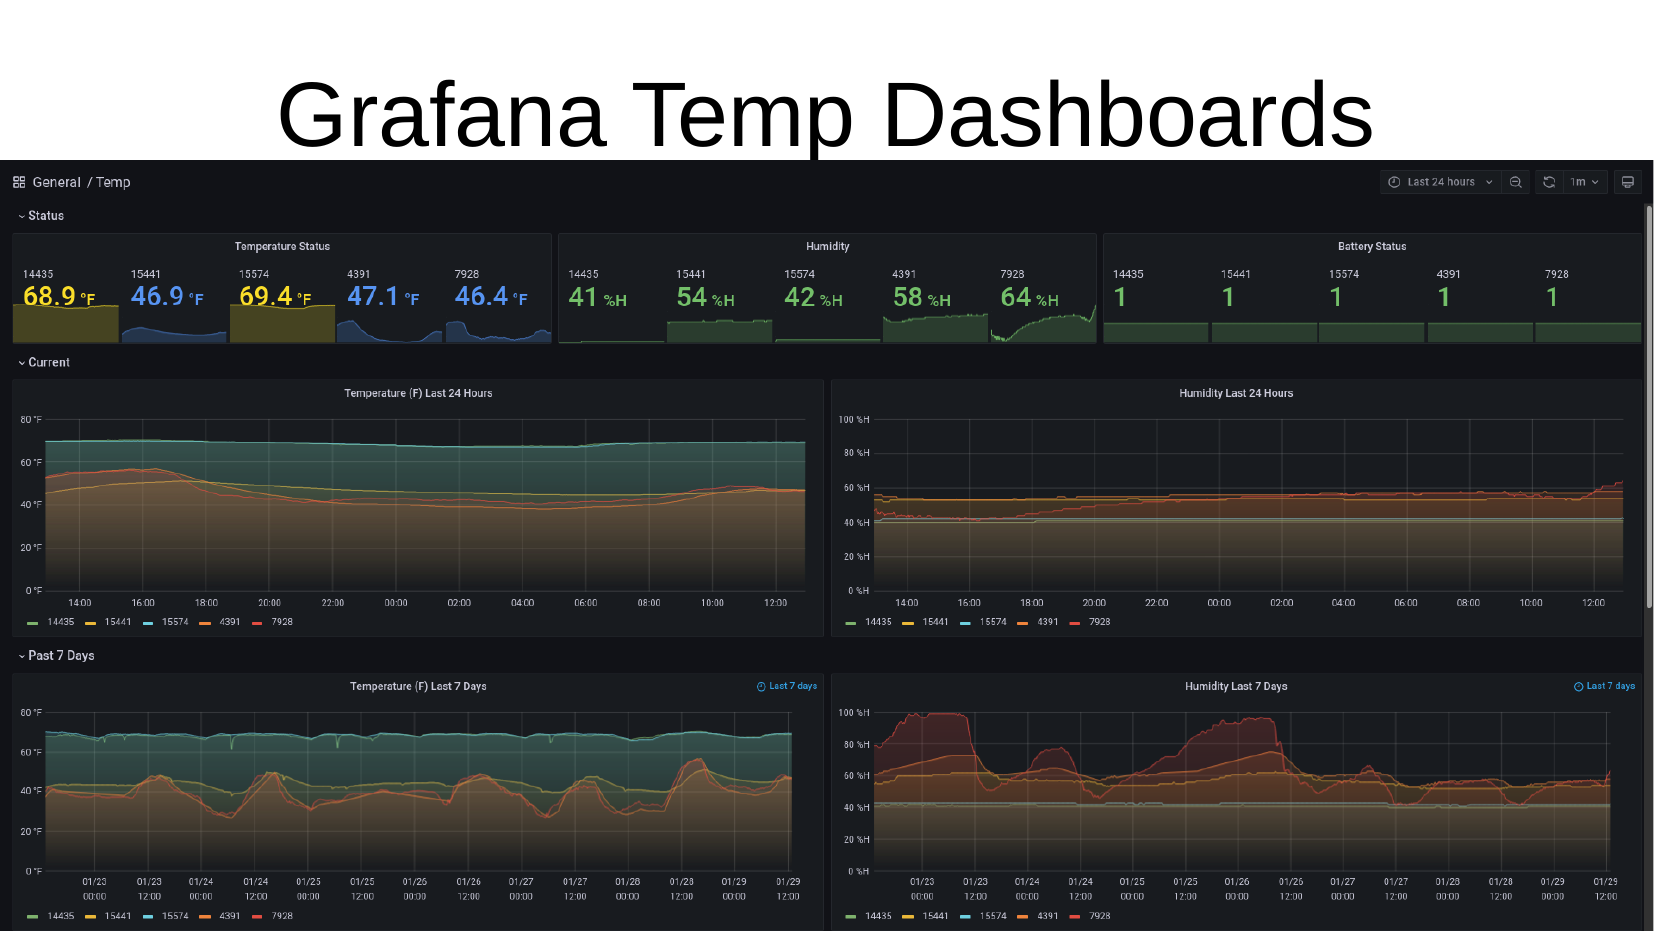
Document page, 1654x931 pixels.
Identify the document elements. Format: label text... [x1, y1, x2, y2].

picture [0, 160, 1654, 931]
title Grafana Temp Dashboards [82, 37, 1571, 160]
